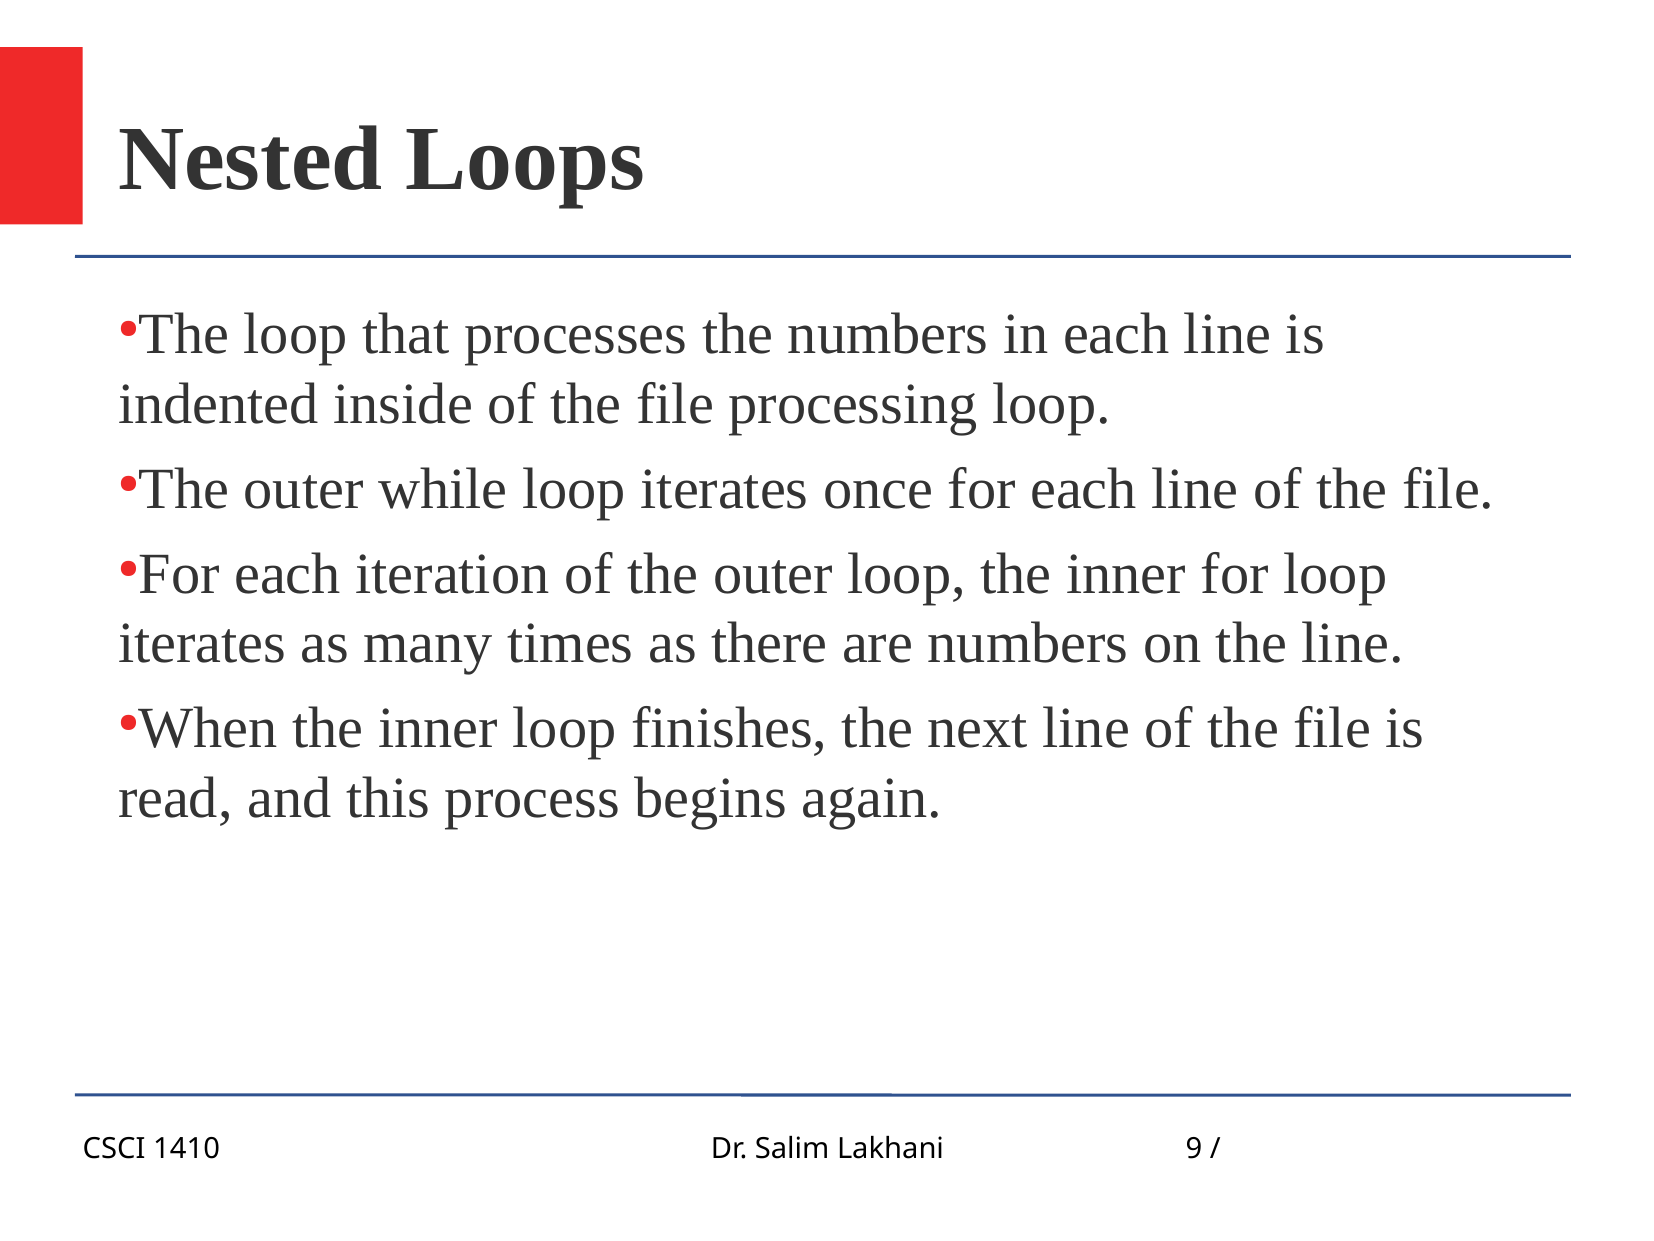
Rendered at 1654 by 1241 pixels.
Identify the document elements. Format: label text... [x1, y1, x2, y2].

text_box / [1185, 1129, 1571, 1216]
list The loop that processes the numbers in each line is indented inside of the file processing loop. The outer while loop iterates once for each line of the file. For each iteration of the outer loop, the inner for loop iterates as many times as there are numbers on the line. When the inner loop finishes, the next line of the file is read, and this process begins again. [118, 295, 1536, 1080]
text_box Dr. Salim Lakhani [565, 1129, 1090, 1216]
text_box CSCI 1410 [82, 1129, 468, 1216]
title Nested Loops [118, 49, 1571, 257]
